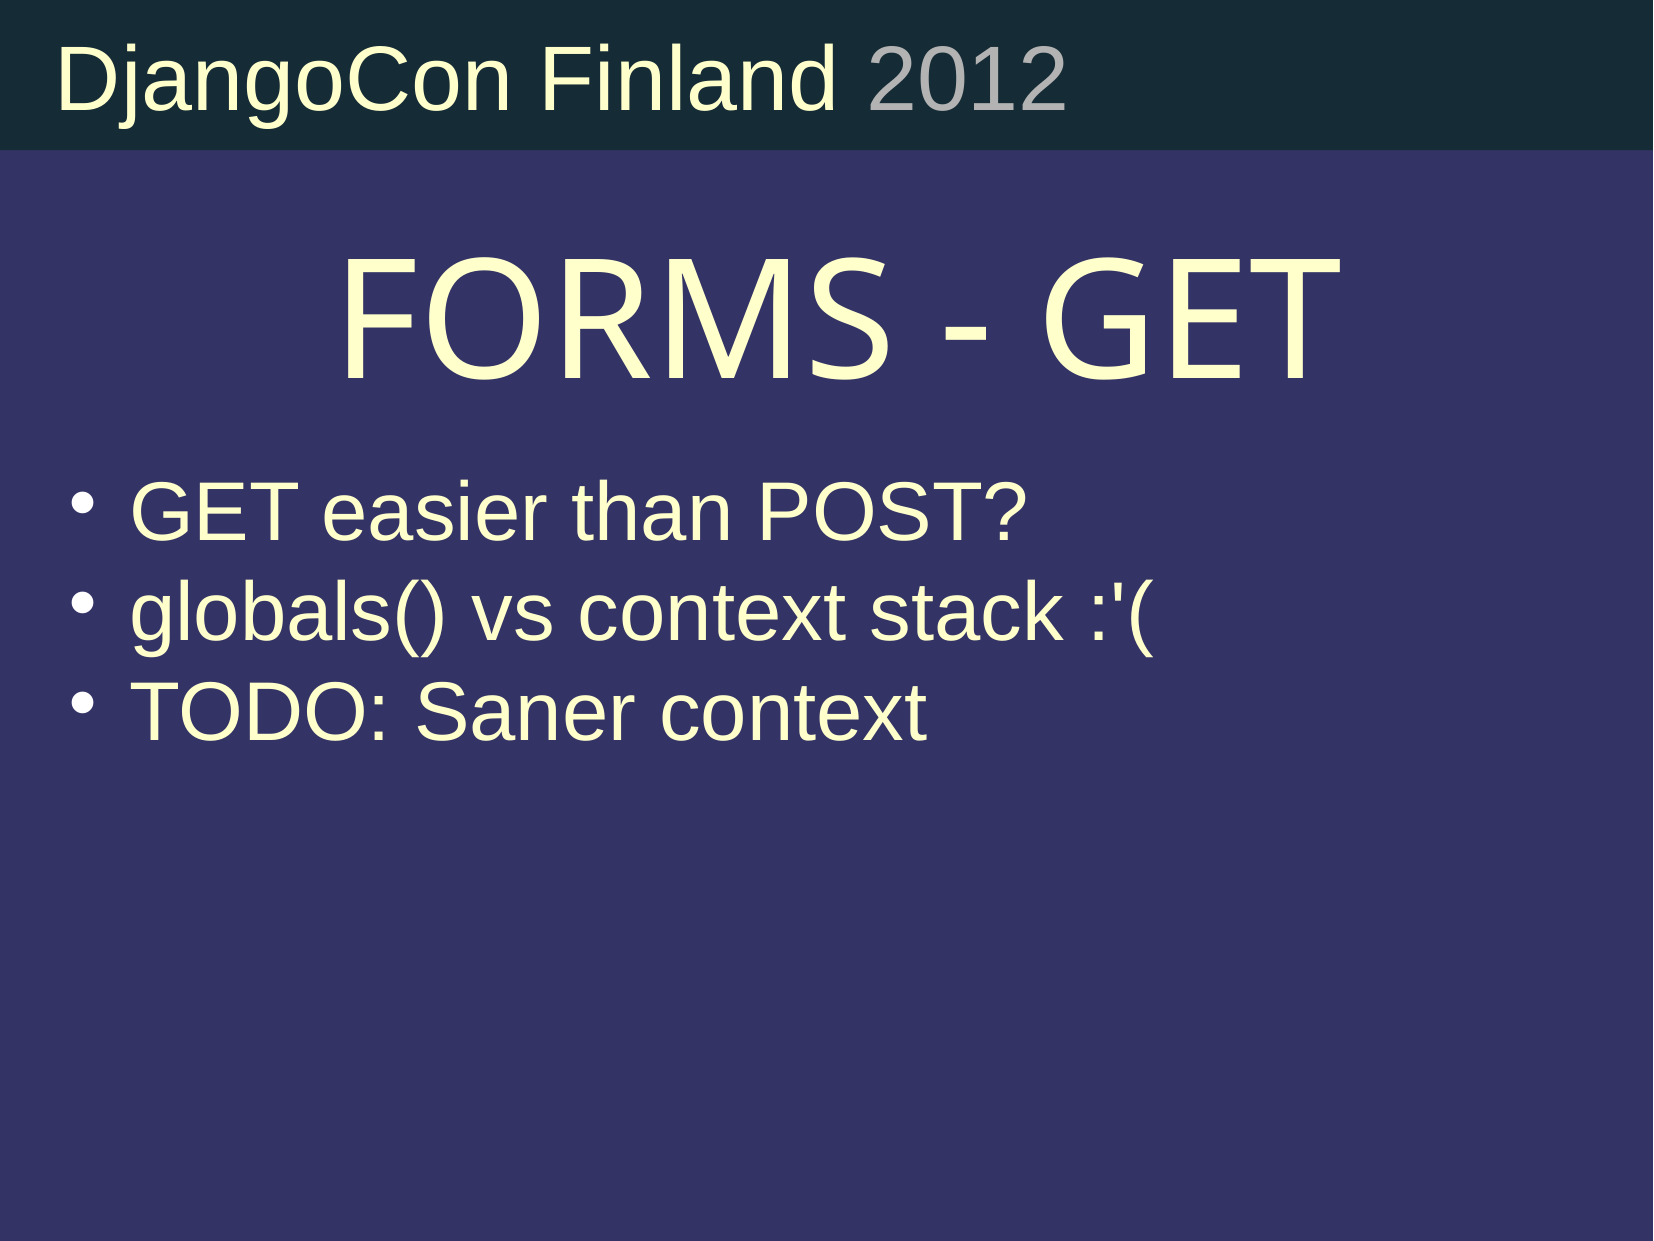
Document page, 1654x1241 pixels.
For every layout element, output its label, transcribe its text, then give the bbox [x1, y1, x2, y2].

text_box GET easier than POST? globals() vs context stack :'( TODO: Saner context [53, 449, 1613, 1163]
text_box [0, 0, 1653, 151]
title DjangoCon Finland 2012 [37, 0, 1088, 131]
subtitle FORMS - GET [26, 215, 1651, 413]
